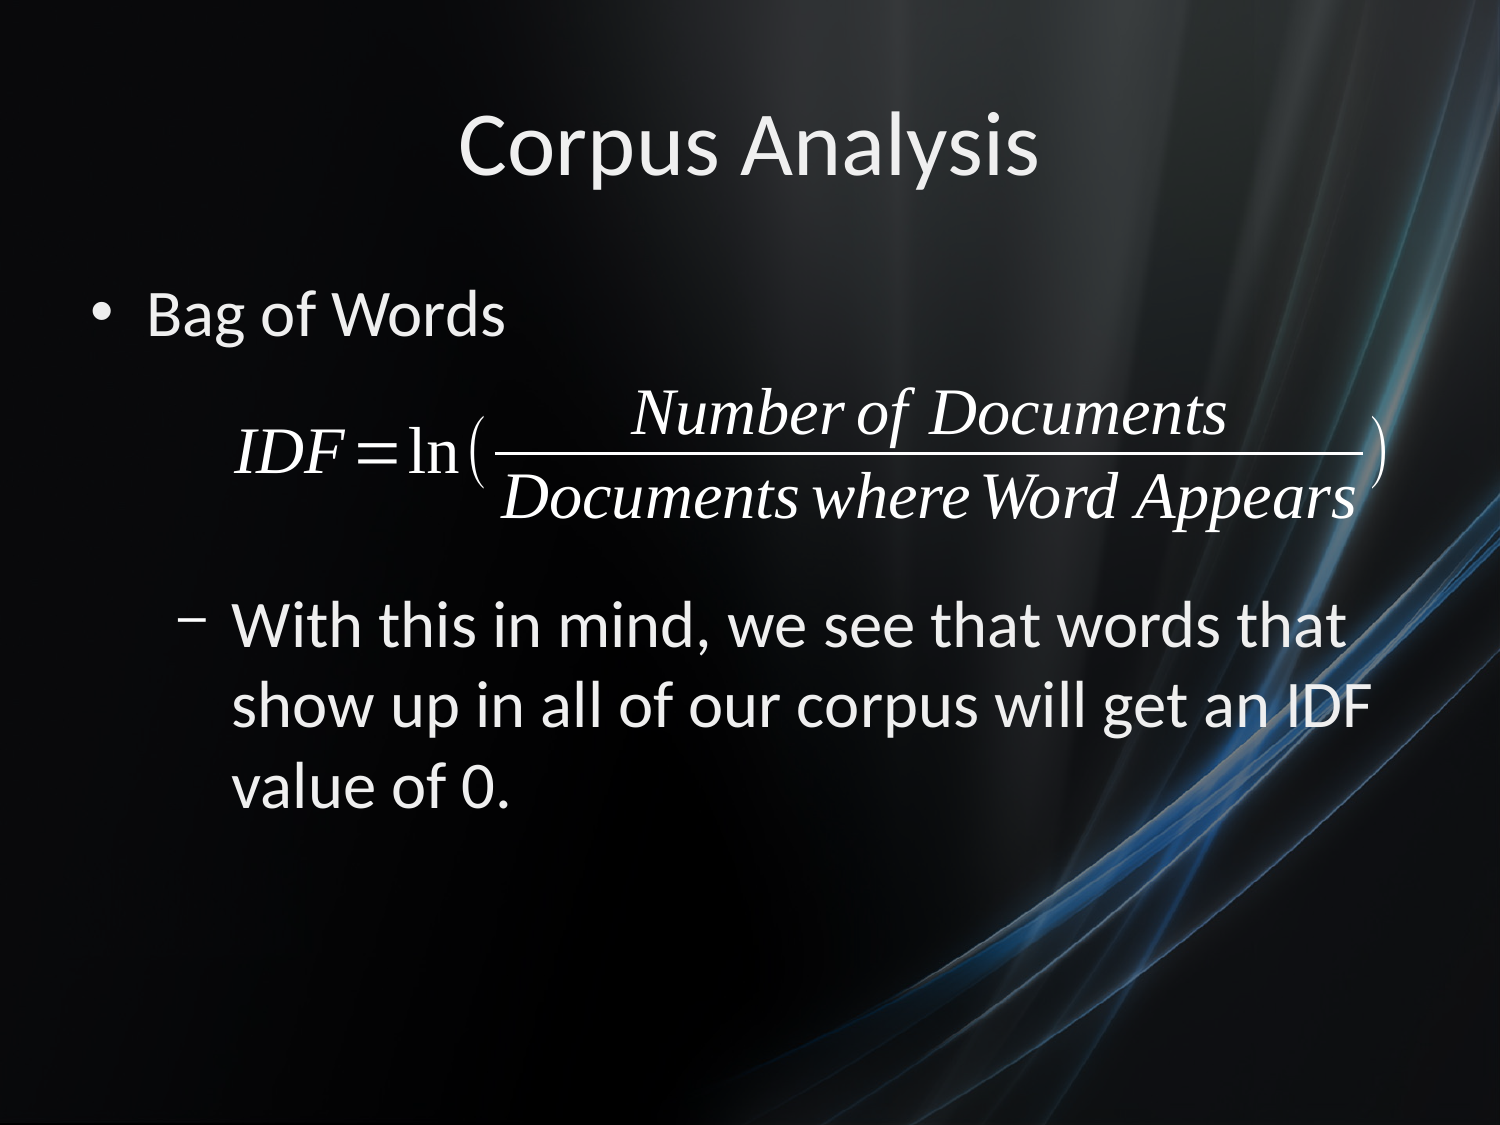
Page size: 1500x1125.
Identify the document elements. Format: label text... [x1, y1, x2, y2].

title Corpus Analysis [75, 45, 1425, 233]
list Bag of Words With this in mind, we see that words that show up in all of our corpus will get an IDF value of 0. [75, 262, 1426, 1005]
text_box [0, 0, 1500, 1125]
chart [225, 375, 1398, 533]
